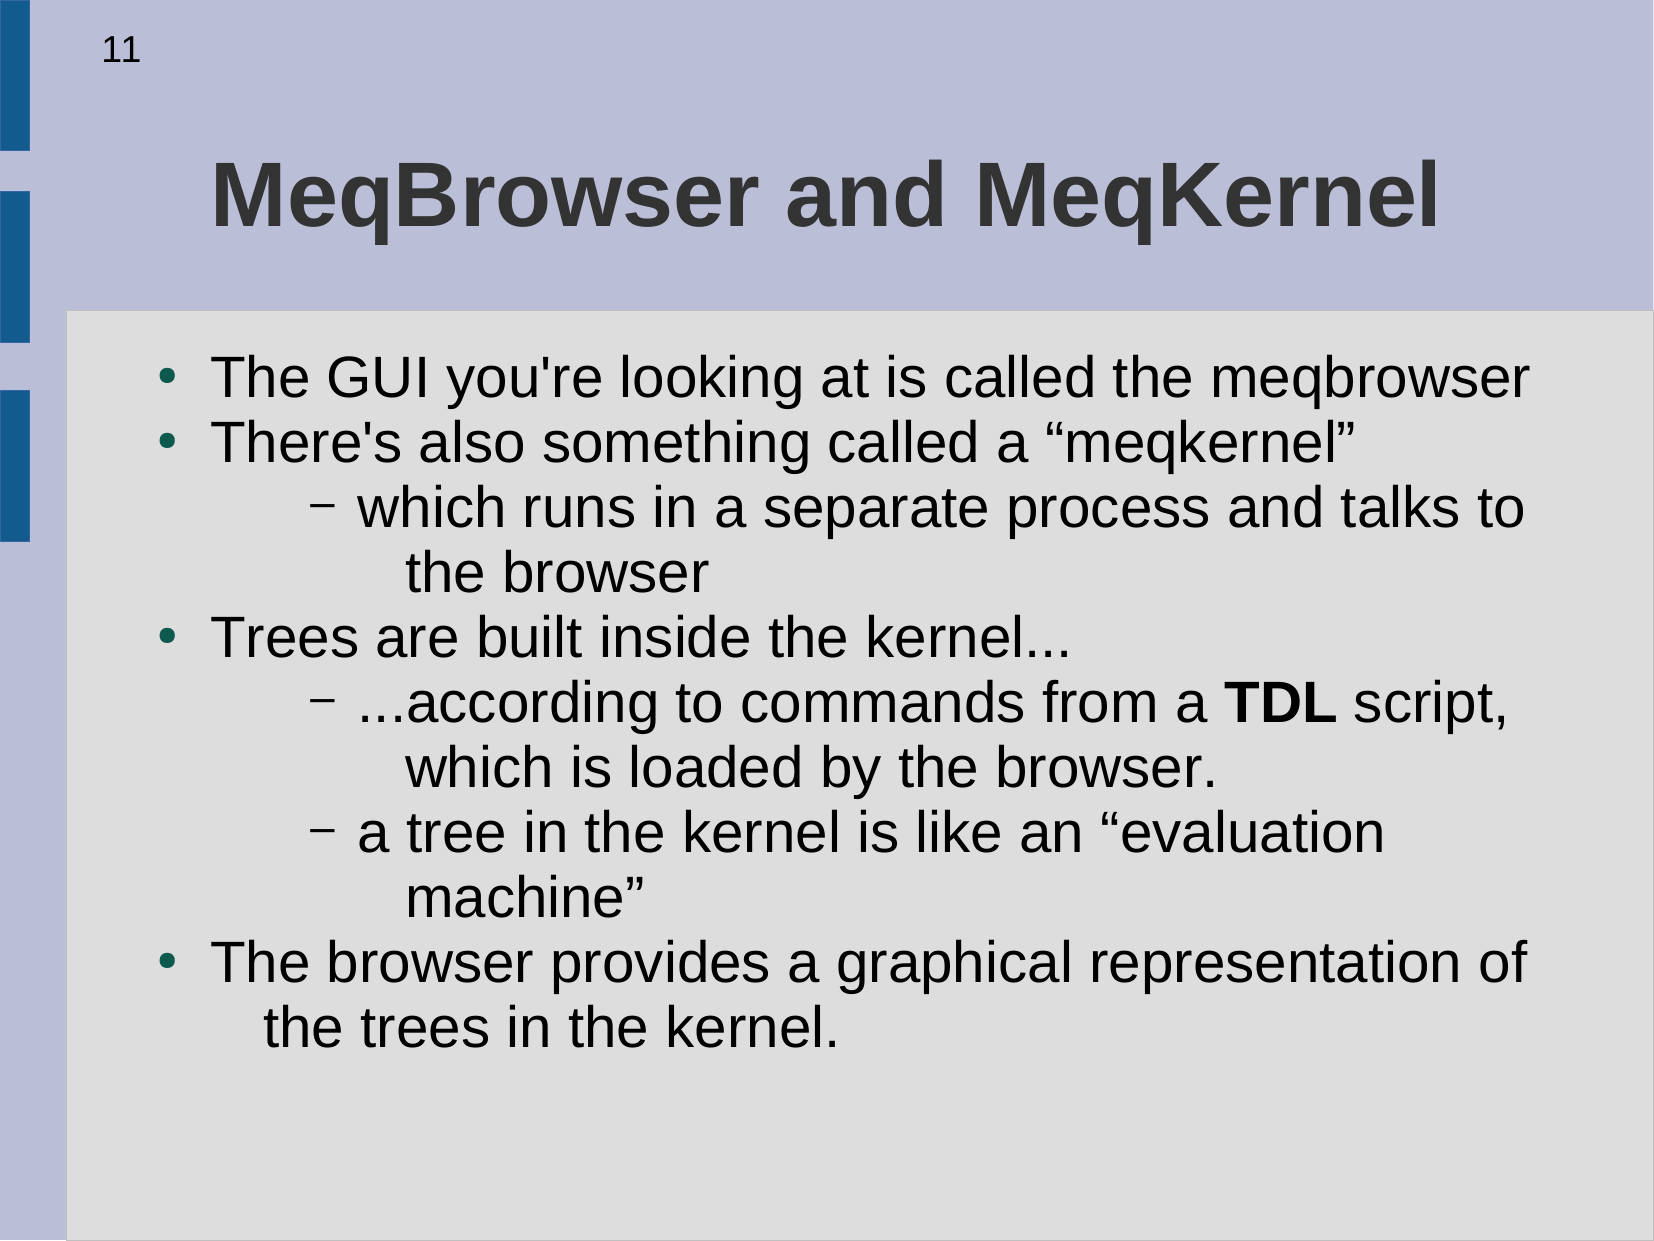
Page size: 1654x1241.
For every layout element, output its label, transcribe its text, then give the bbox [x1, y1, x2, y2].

title MeqBrowser and MeqKernel [121, 91, 1534, 299]
text_box <number> [86, 21, 288, 95]
list The GUI you're looking at is called the meqbrowser There's also something called a “meqkernel” which runs in a separate process and talks to the browser Trees are built inside the kernel... ...according to commands from a TDL script, which is loaded by the browser. a tree in the kernel is like an “evaluation machine” The browser provides a graphical representation of the trees in the kernel. [121, 344, 1534, 1127]
